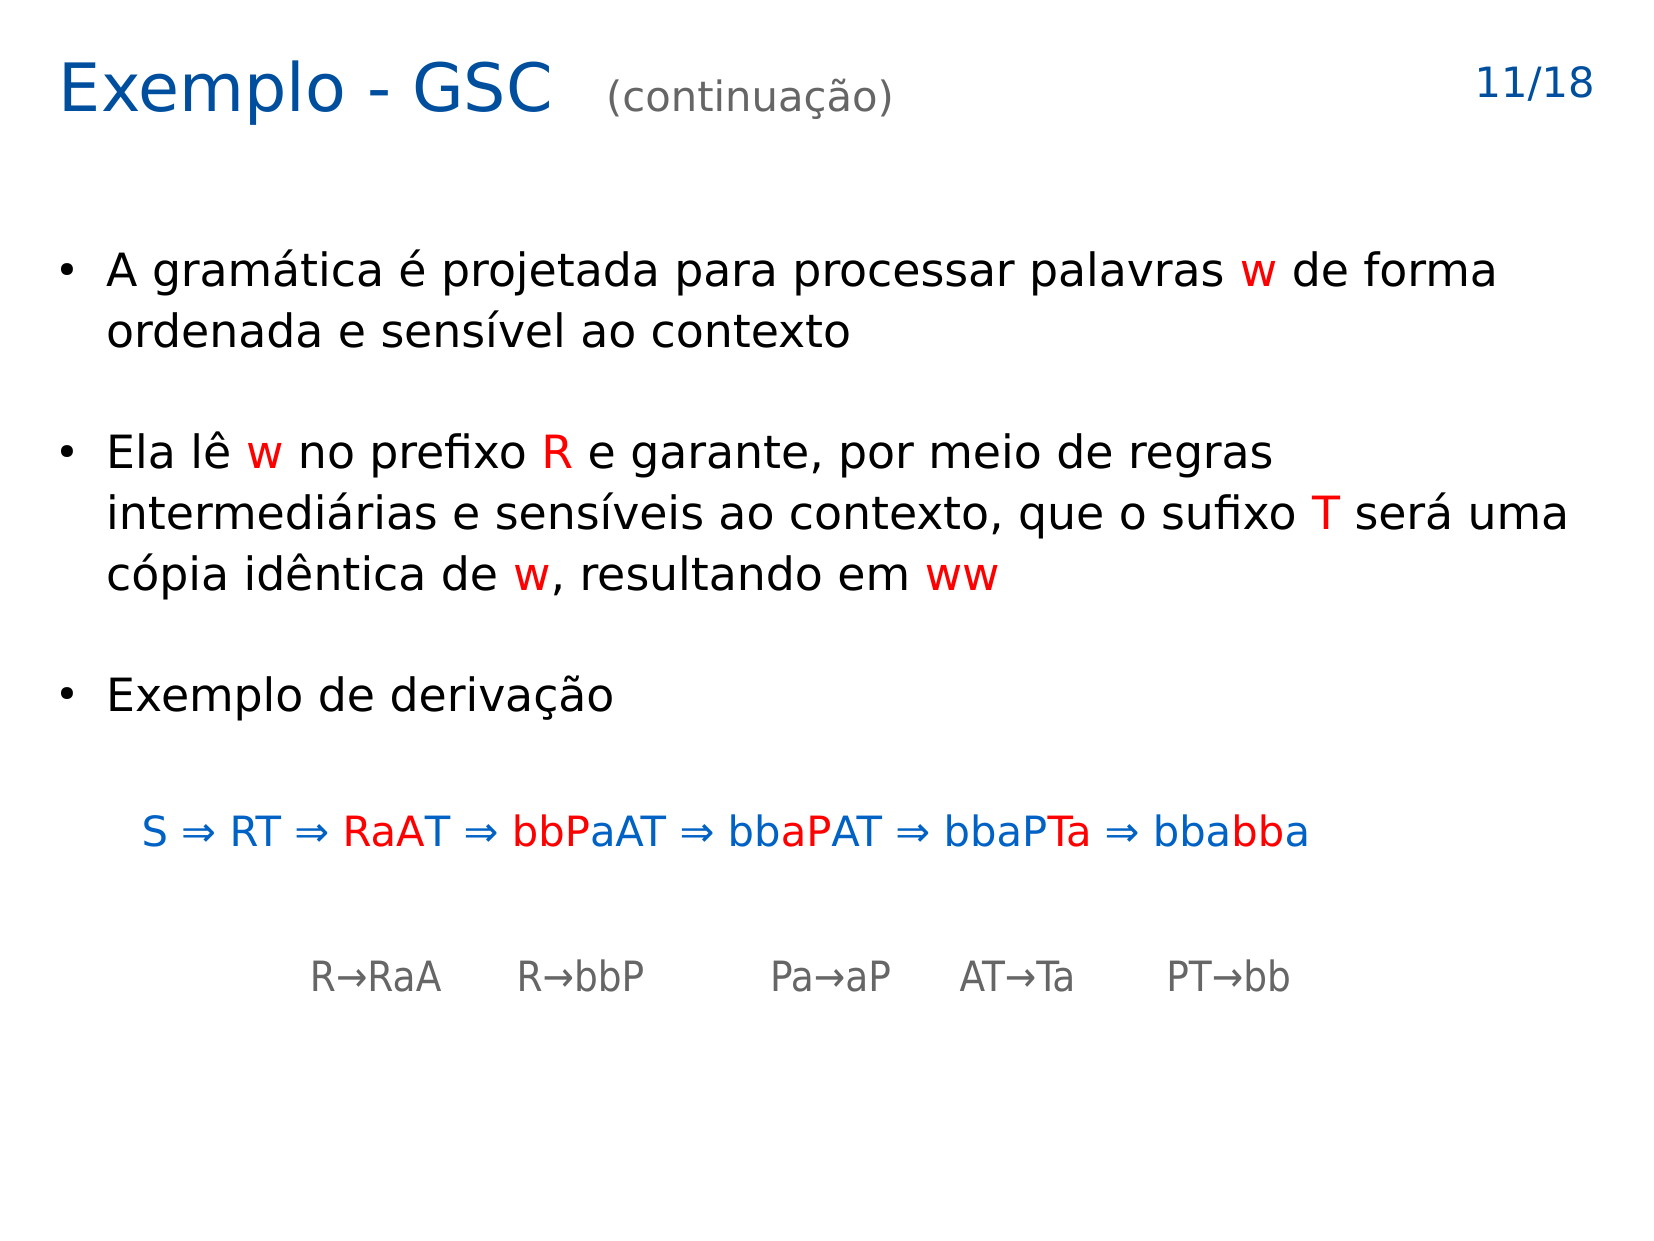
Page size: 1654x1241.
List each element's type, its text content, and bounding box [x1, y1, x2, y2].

title Exemplo - GSC (continuação) [59, 29, 1625, 148]
text_box R→bbP [501, 944, 684, 1009]
text_box Pa→aP [755, 944, 916, 1009]
text_box AT→Ta [944, 944, 1091, 1009]
text_box PT→bb [1151, 944, 1306, 1009]
list A gramática é projetada para processar palavras w de forma ordenada e sensível ao contexto Ela lê w no prefixo R e garante, por meio de regras intermediárias e sensíveis ao contexto, que o sufixo T será uma cópia idêntica de w, resultando em ww Exemplo de derivação S ⇒ RT ⇒ RaAT ⇒ bbPaAT ⇒ bbaPAT ⇒ bbaPTa ⇒ bbabba [59, 236, 1595, 1211]
text_box R→RaA [295, 944, 457, 1009]
